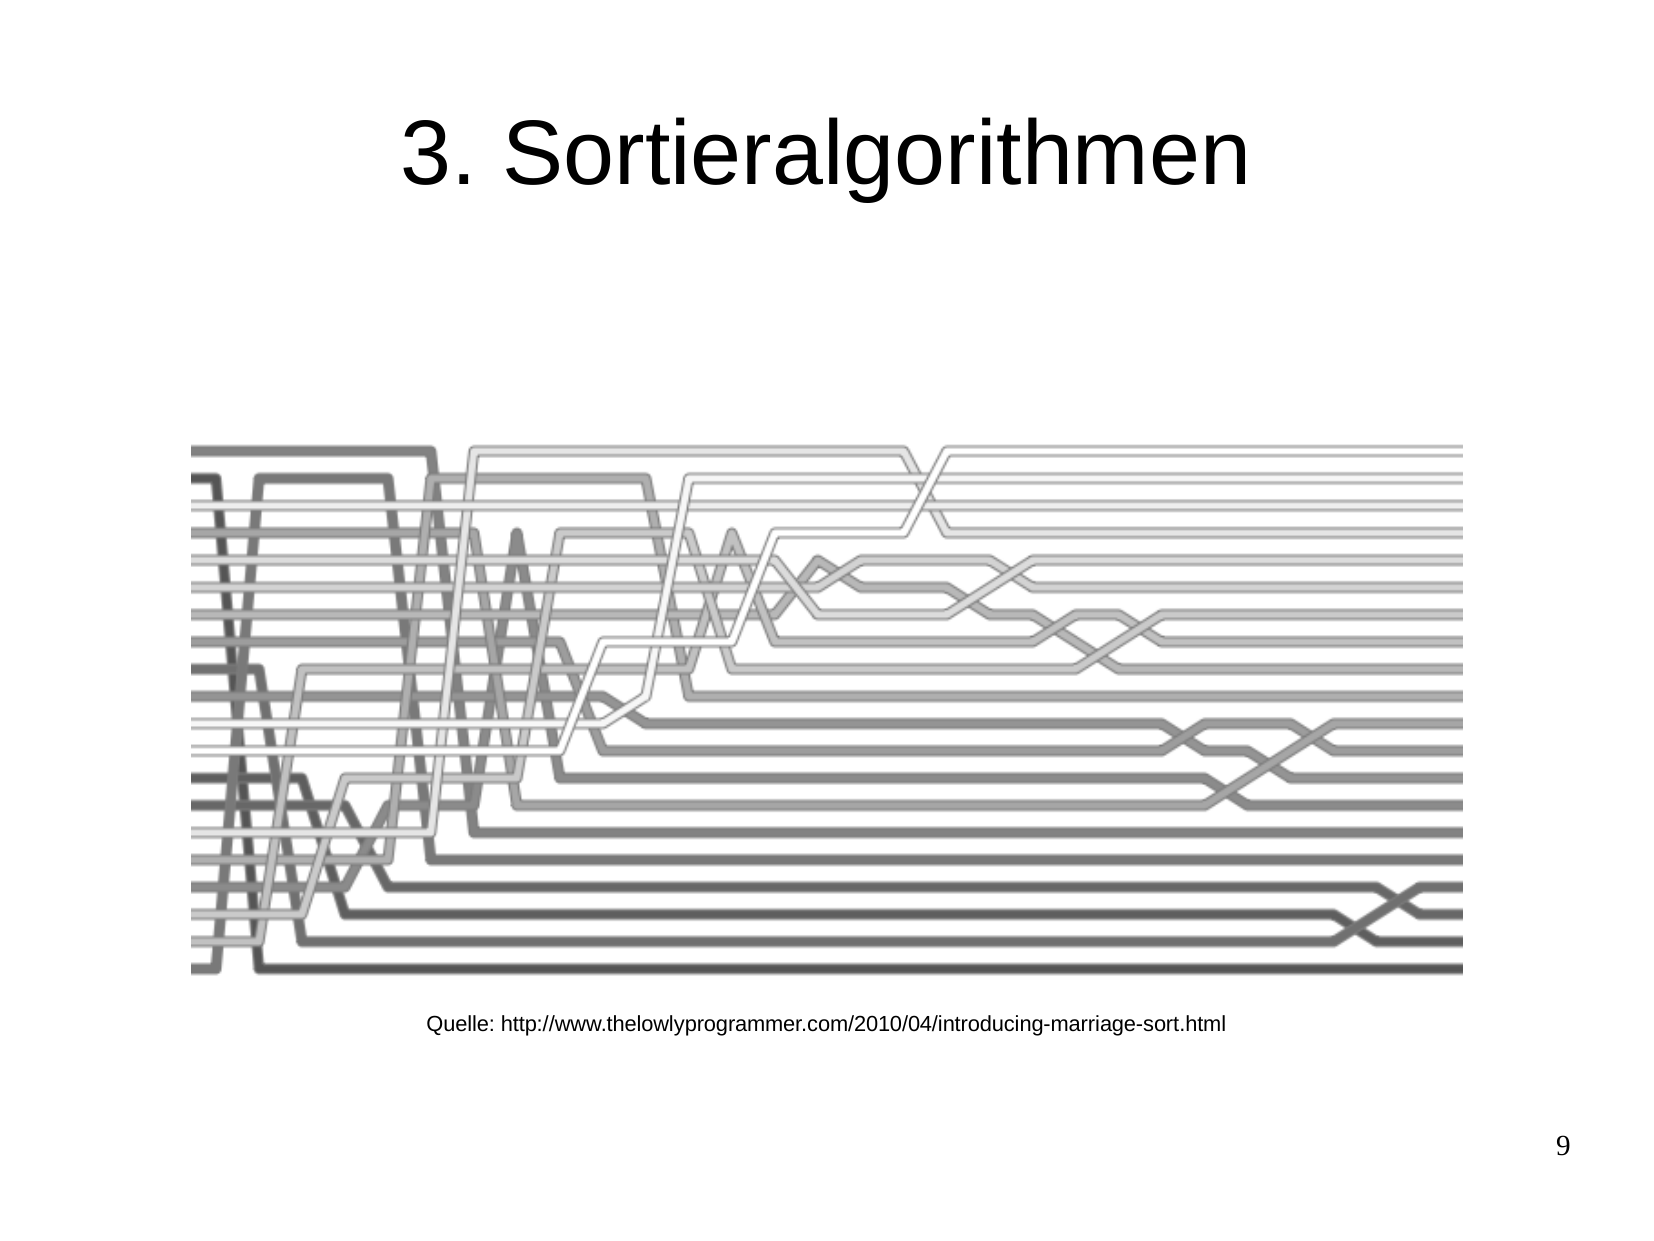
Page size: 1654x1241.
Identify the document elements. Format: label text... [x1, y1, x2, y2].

title 3. Sortieralgorithmen [82, 49, 1571, 257]
text_box Quelle: http://www.thelowlyprogrammer.com/2010/04/introducing-marriage-sort.html [411, 1004, 1242, 1044]
picture [191, 438, 1463, 983]
